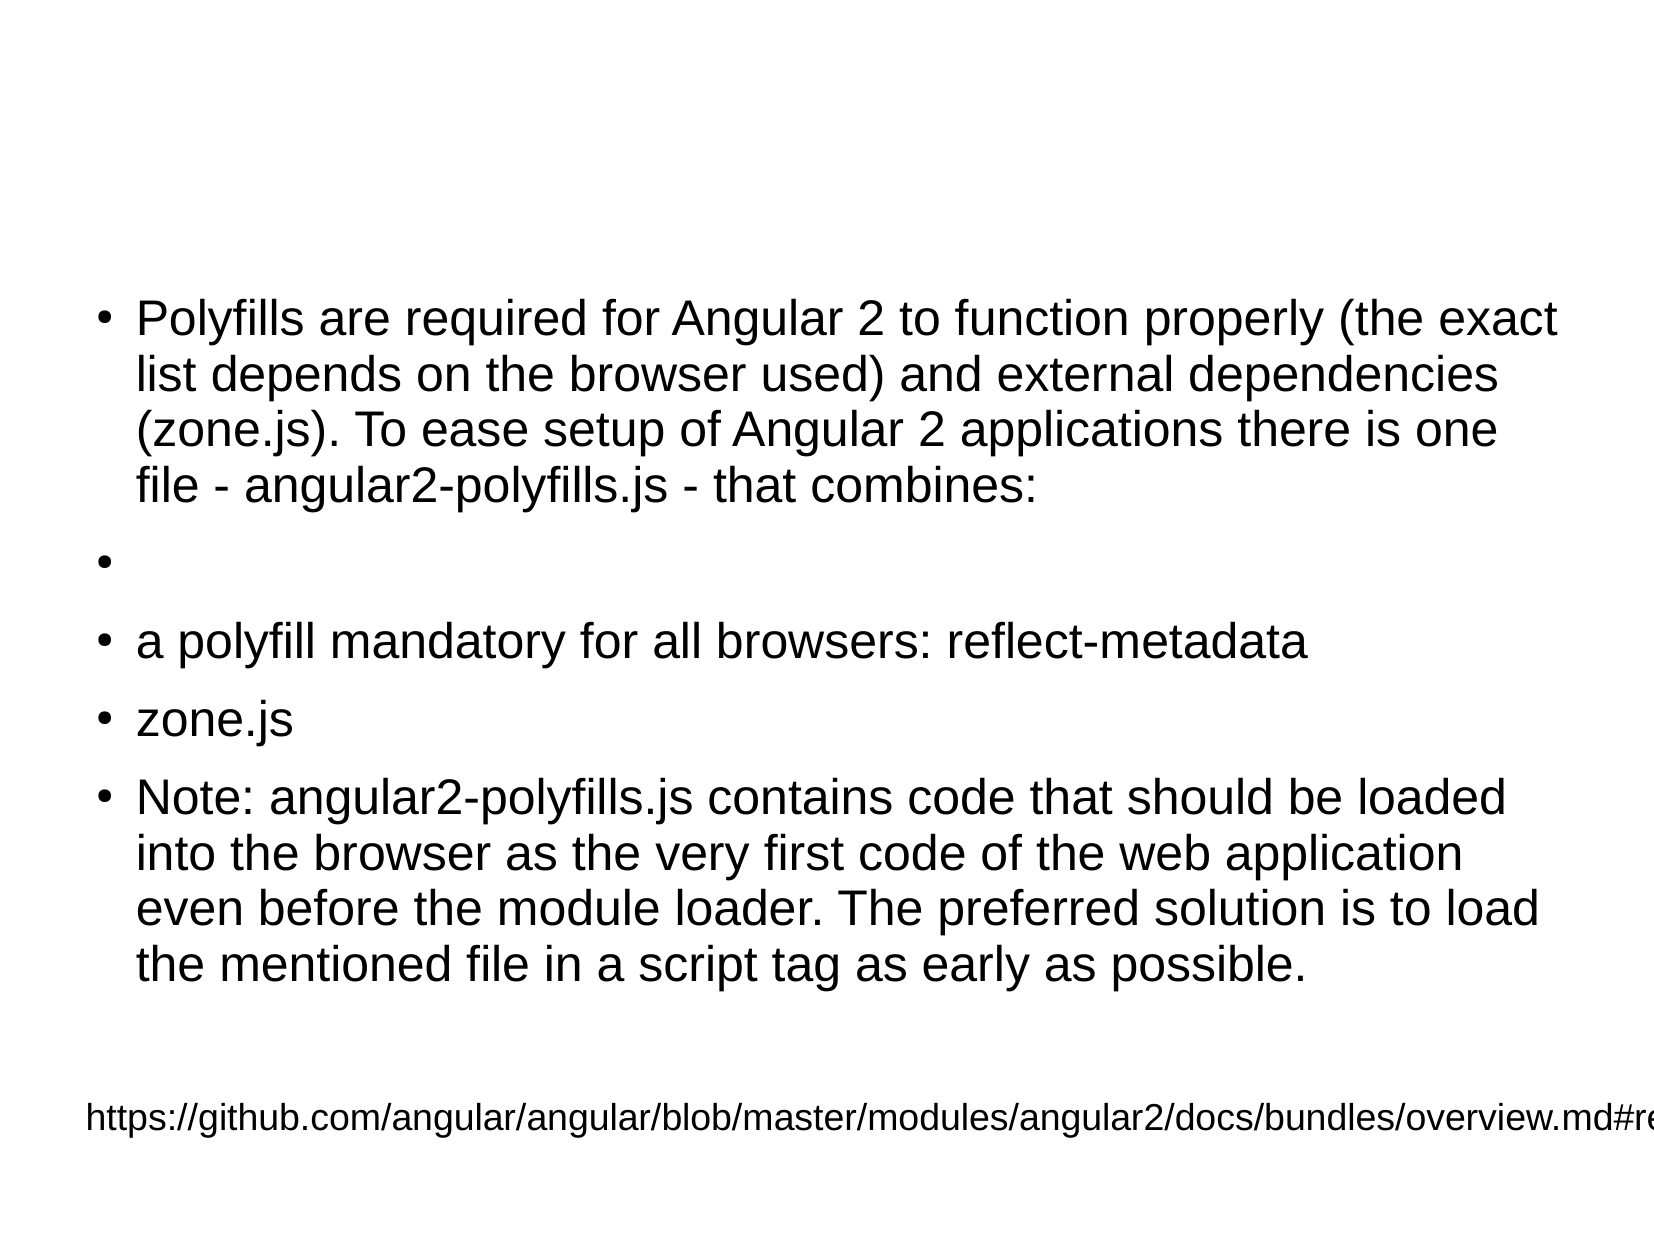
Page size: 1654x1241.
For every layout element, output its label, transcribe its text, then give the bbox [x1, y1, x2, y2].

text_box https://github.com/angular/angular/blob/master/modules/angular2/docs/bundles/overview.md#required-polyfills [70, 1088, 1654, 1146]
list Polyfills are required for Angular 2 to function properly (the exact list depends on the browser used) and external dependencies (zone.js). To ease setup of Angular 2 applications there is one file - angular2-polyfills.js - that combines: a polyfill mandatory for all browsers: reflect-metadata zone.js Note: angular2-polyfills.js contains code that should be loaded into the browser as the very first code of the web application even before the module loader. The preferred solution is to load the mentioned file in a script tag as early as possible. [82, 290, 1571, 1010]
